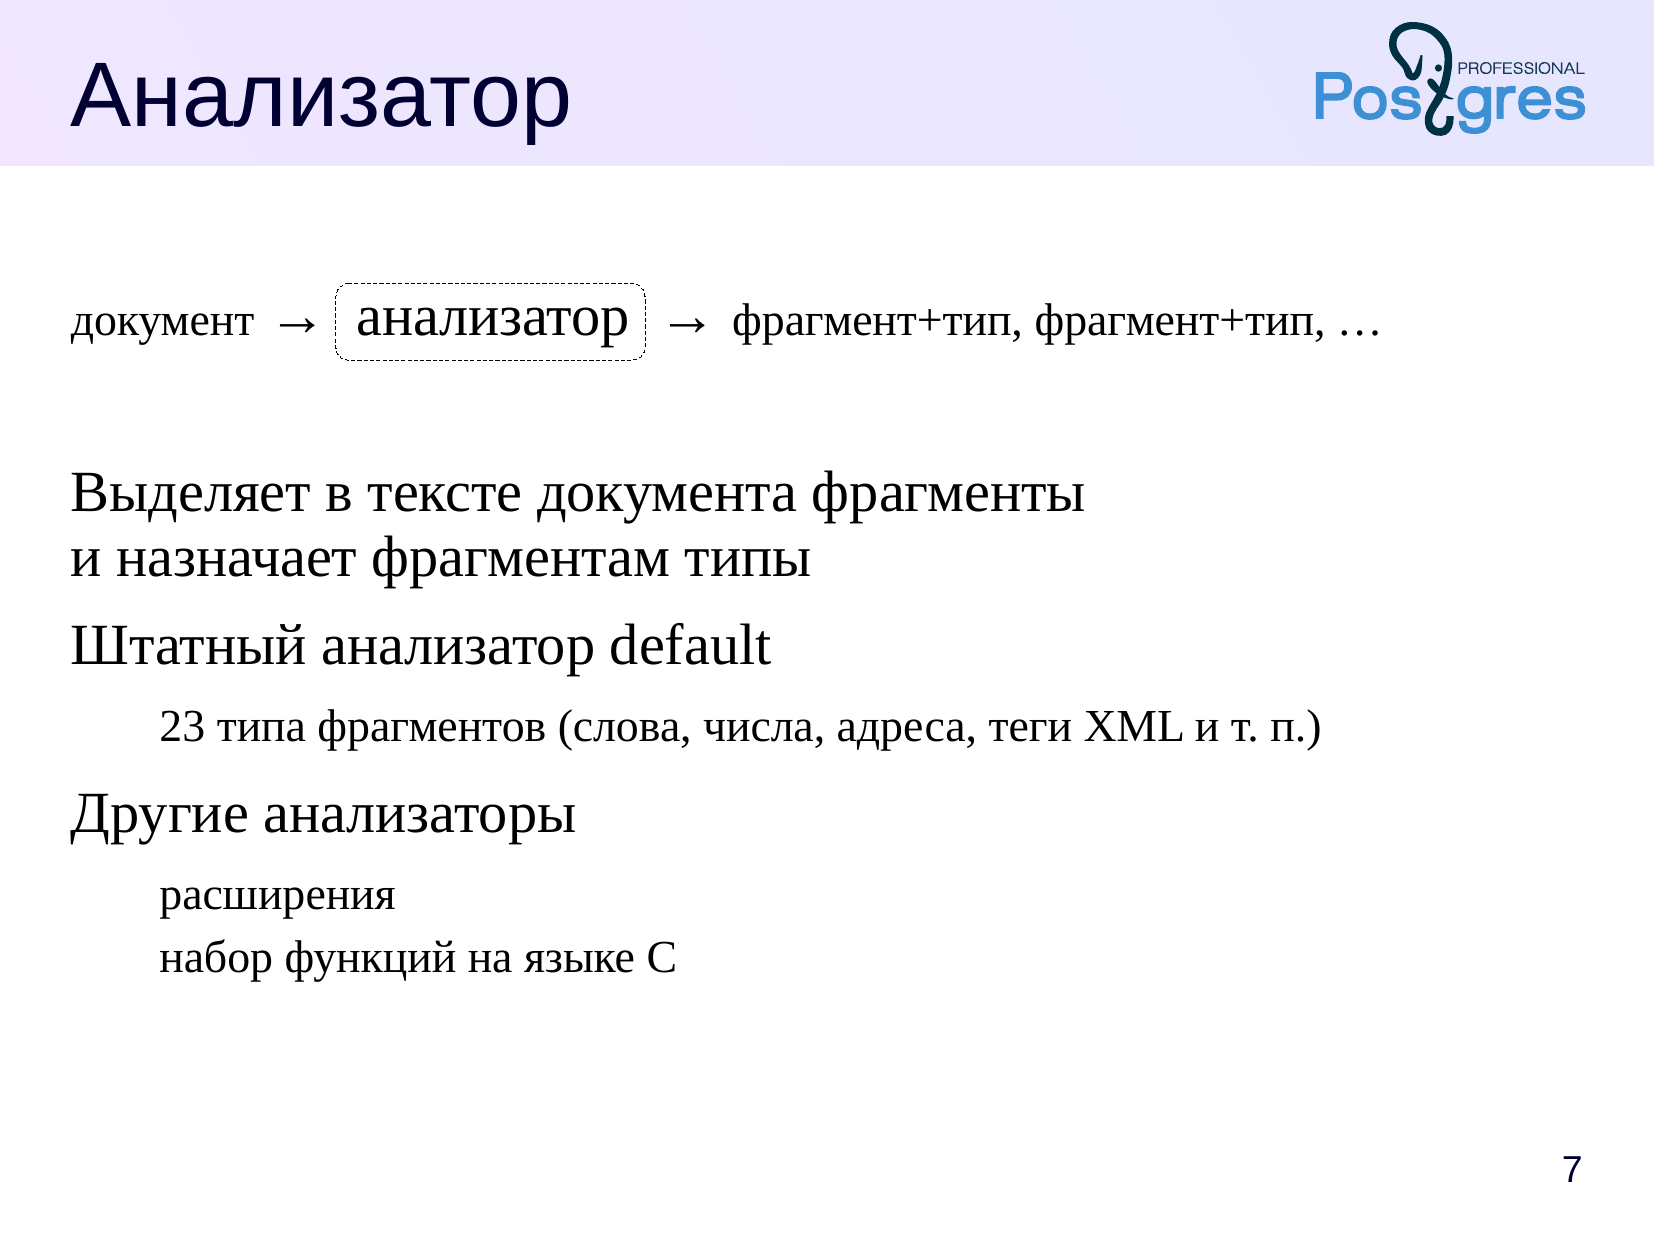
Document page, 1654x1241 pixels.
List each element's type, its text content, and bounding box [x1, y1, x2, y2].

title Анализатор [70, 43, 1241, 147]
list документ → анализатор → фрагмент+тип, фрагмент+тип, … Выделяет в тексте документа фрагменты и назначает фрагментам типы Штатный анализатор default 23 типа фрагментов (слова, числа, адреса, теги XML и т. п.) Другие анализаторы расширения набор функций на языке C [70, 283, 1583, 1134]
